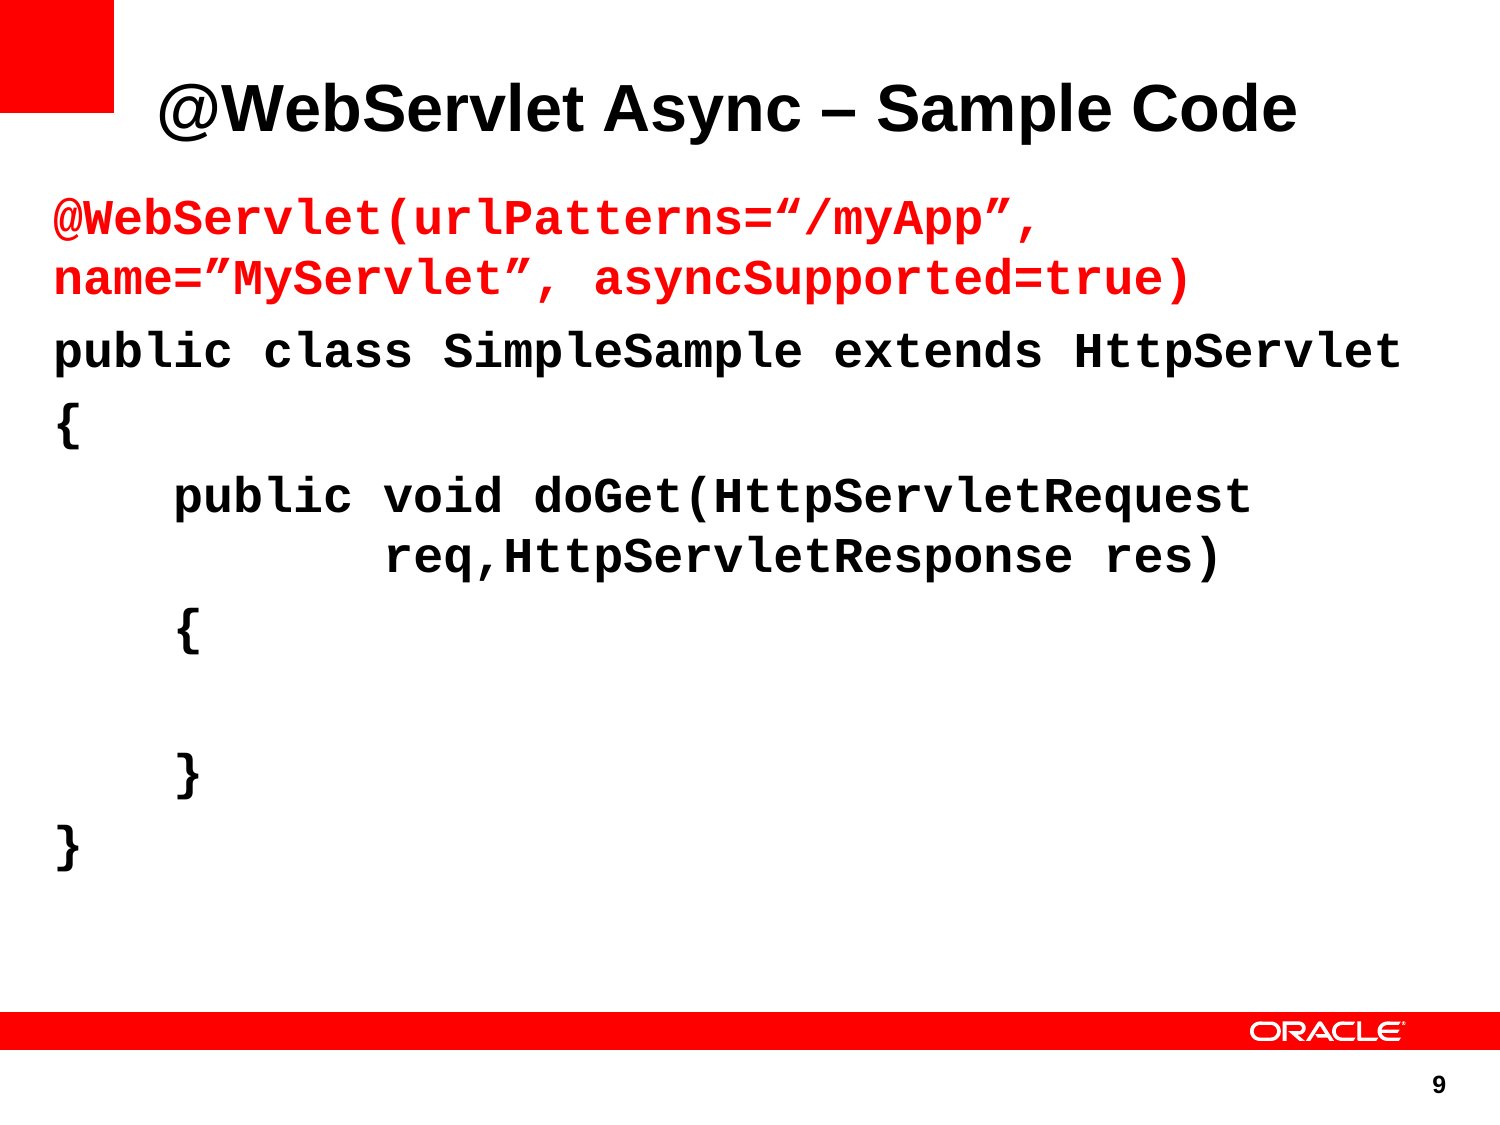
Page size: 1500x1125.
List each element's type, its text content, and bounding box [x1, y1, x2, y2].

list @WebServlet(urlPatterns=“/myApp”, name=”MyServlet”, asyncSupported=true) public class SimpleSample extends HttpServlet { public void doGet(HttpServletRequest req,HttpServletResponse res) { } } [53, 184, 1447, 888]
title @WebServlet Async – Sample Code [141, 63, 1359, 184]
picture [0, 0, 114, 113]
picture [0, 1012, 1500, 1050]
